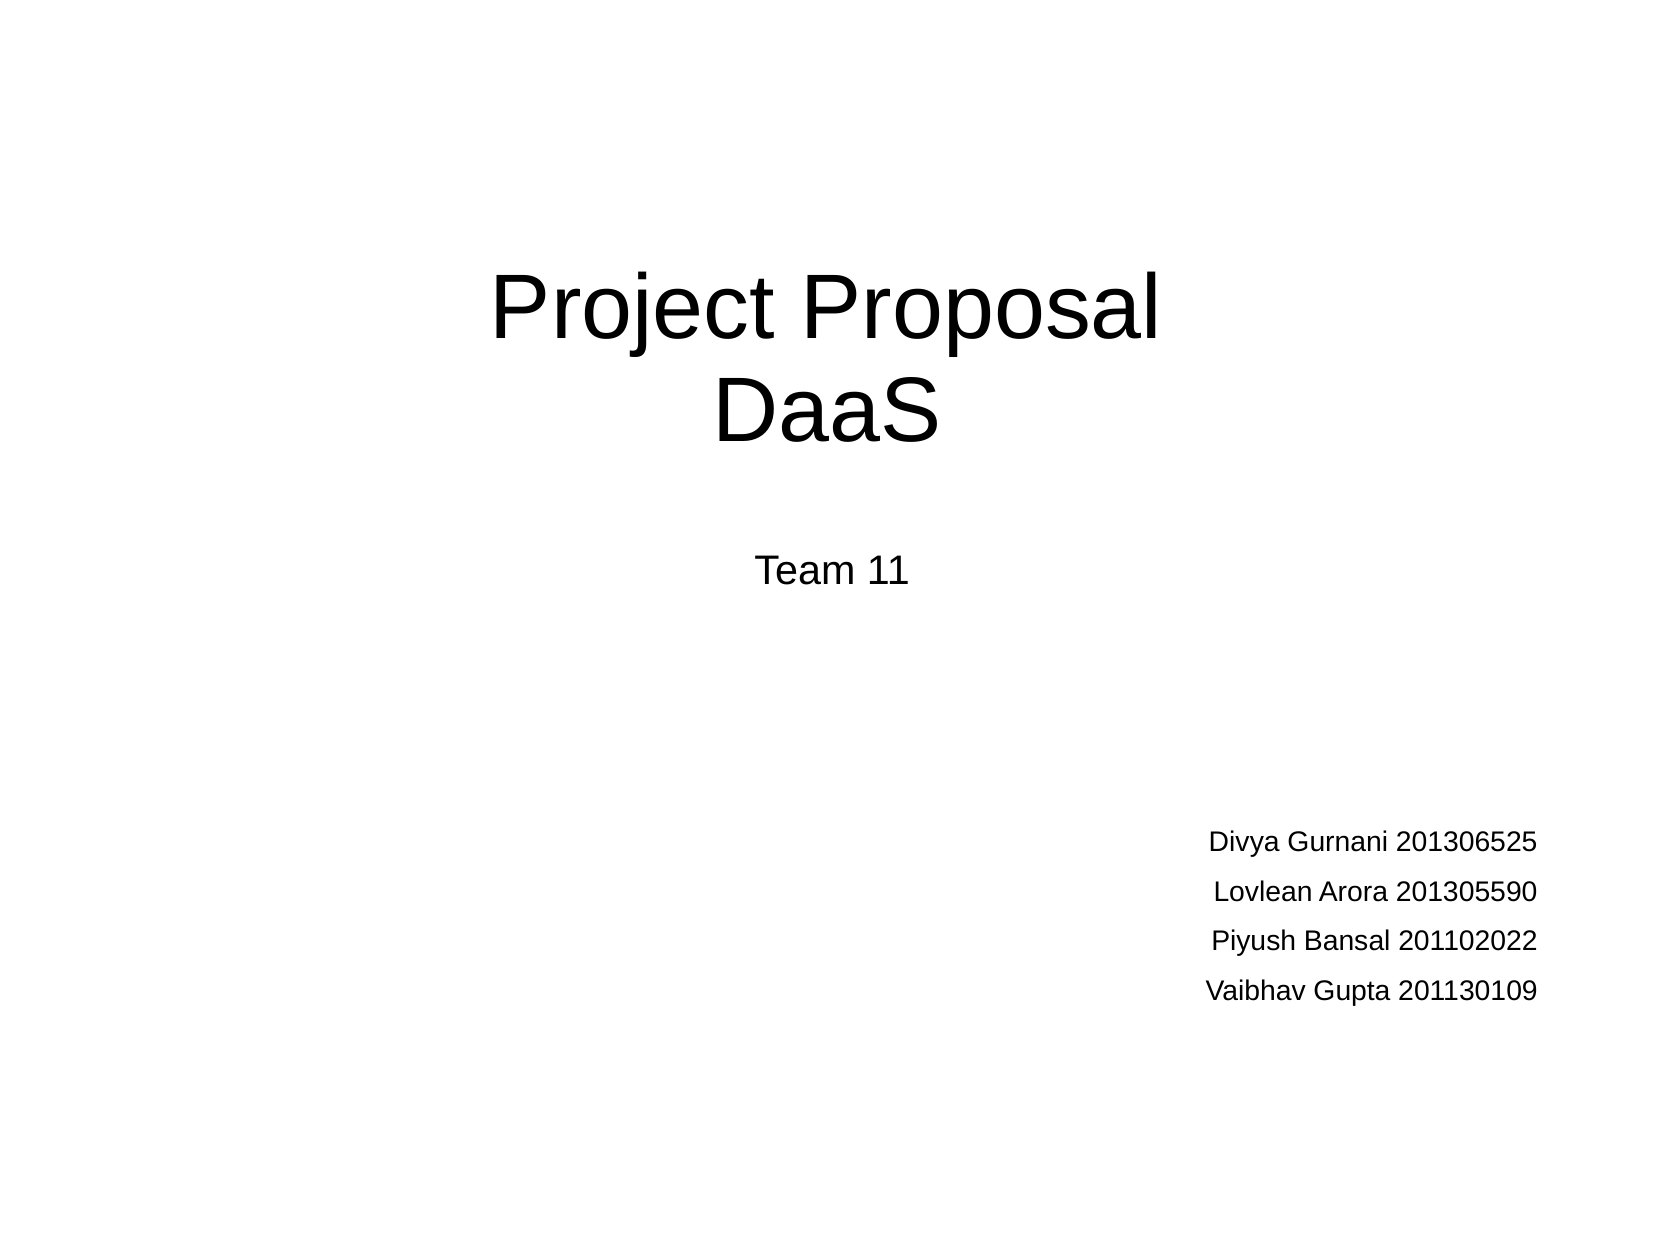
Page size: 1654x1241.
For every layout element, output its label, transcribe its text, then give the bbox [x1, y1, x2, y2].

list Team 11 Divya Gurnani 201306525 Lovlean Arora 201305590 Piyush Bansal 201102022 Vaibhav Gupta 201130109 [82, 290, 1538, 1010]
title Project Proposal DaaS [82, 0, 1571, 461]
